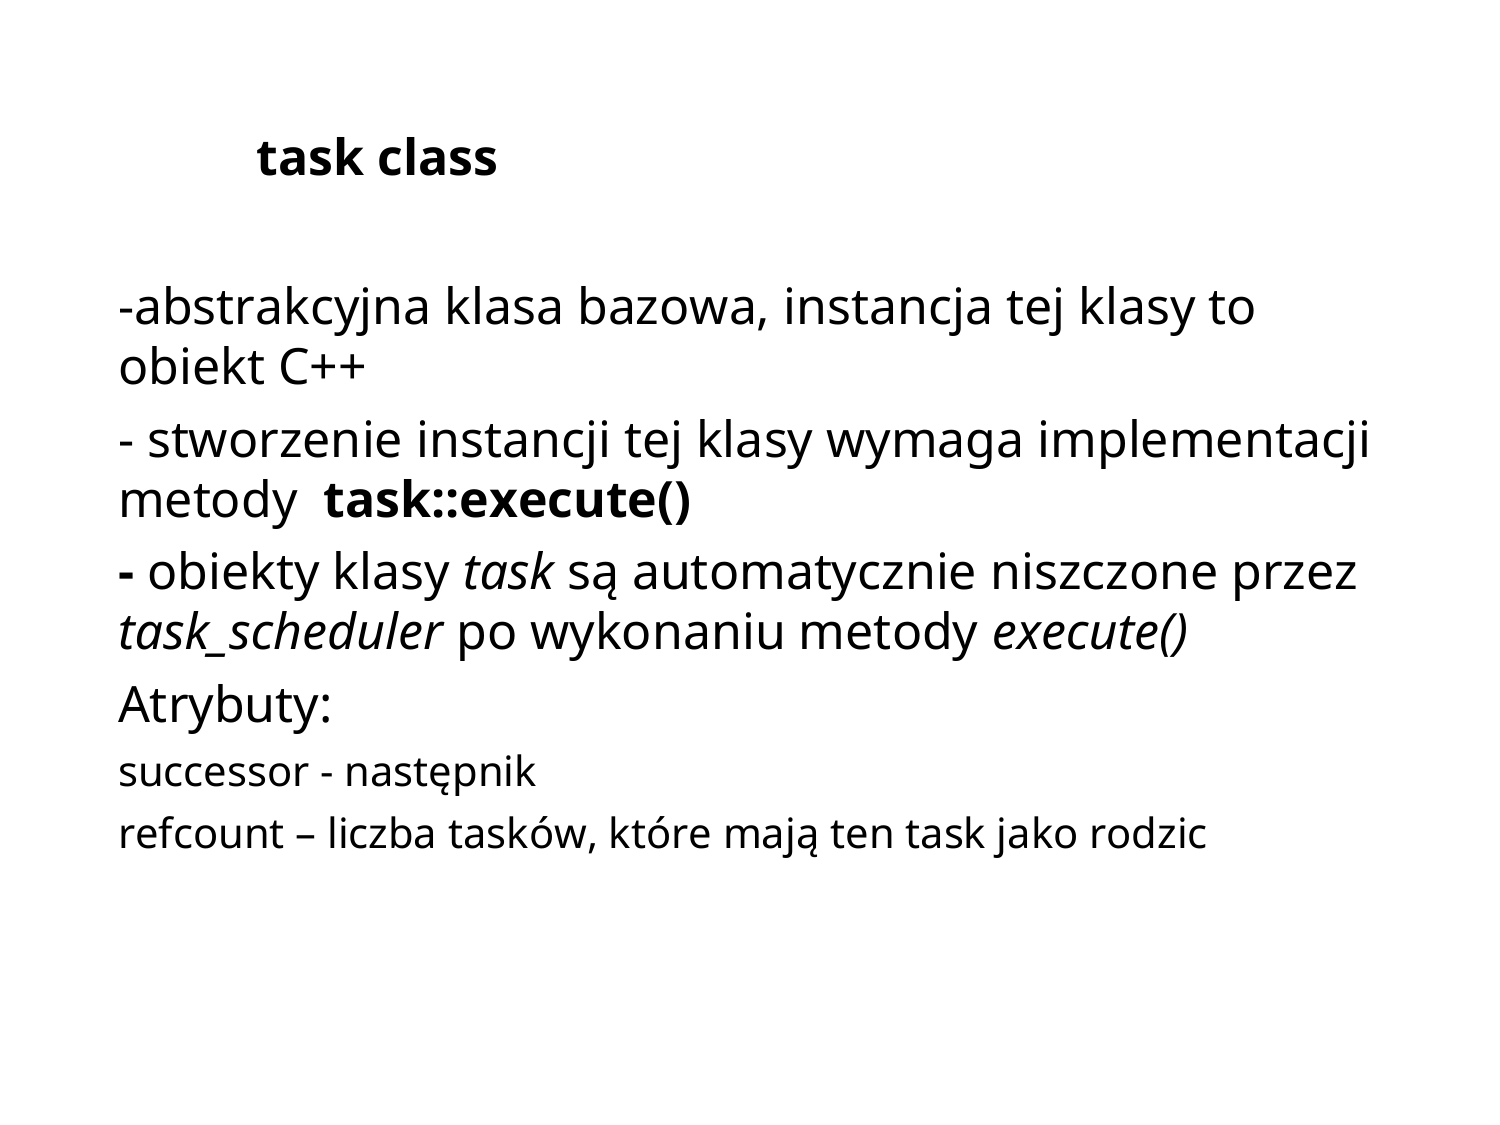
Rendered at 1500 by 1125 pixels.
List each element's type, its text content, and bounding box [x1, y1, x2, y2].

title task class [242, 78, 1425, 233]
list -abstrakcyjna klasa bazowa, instancja tej klasy to obiekt C++ - stworzenie instancji tej klasy wymaga implementacji metody task::execute() - obiekty klasy task są automatycznie niszczone przez task_scheduler po wykonaniu metody execute() Atrybuty: successor - następnik refcount – liczba tasków, które mają ten task jako rodzic [47, 267, 1425, 1005]
